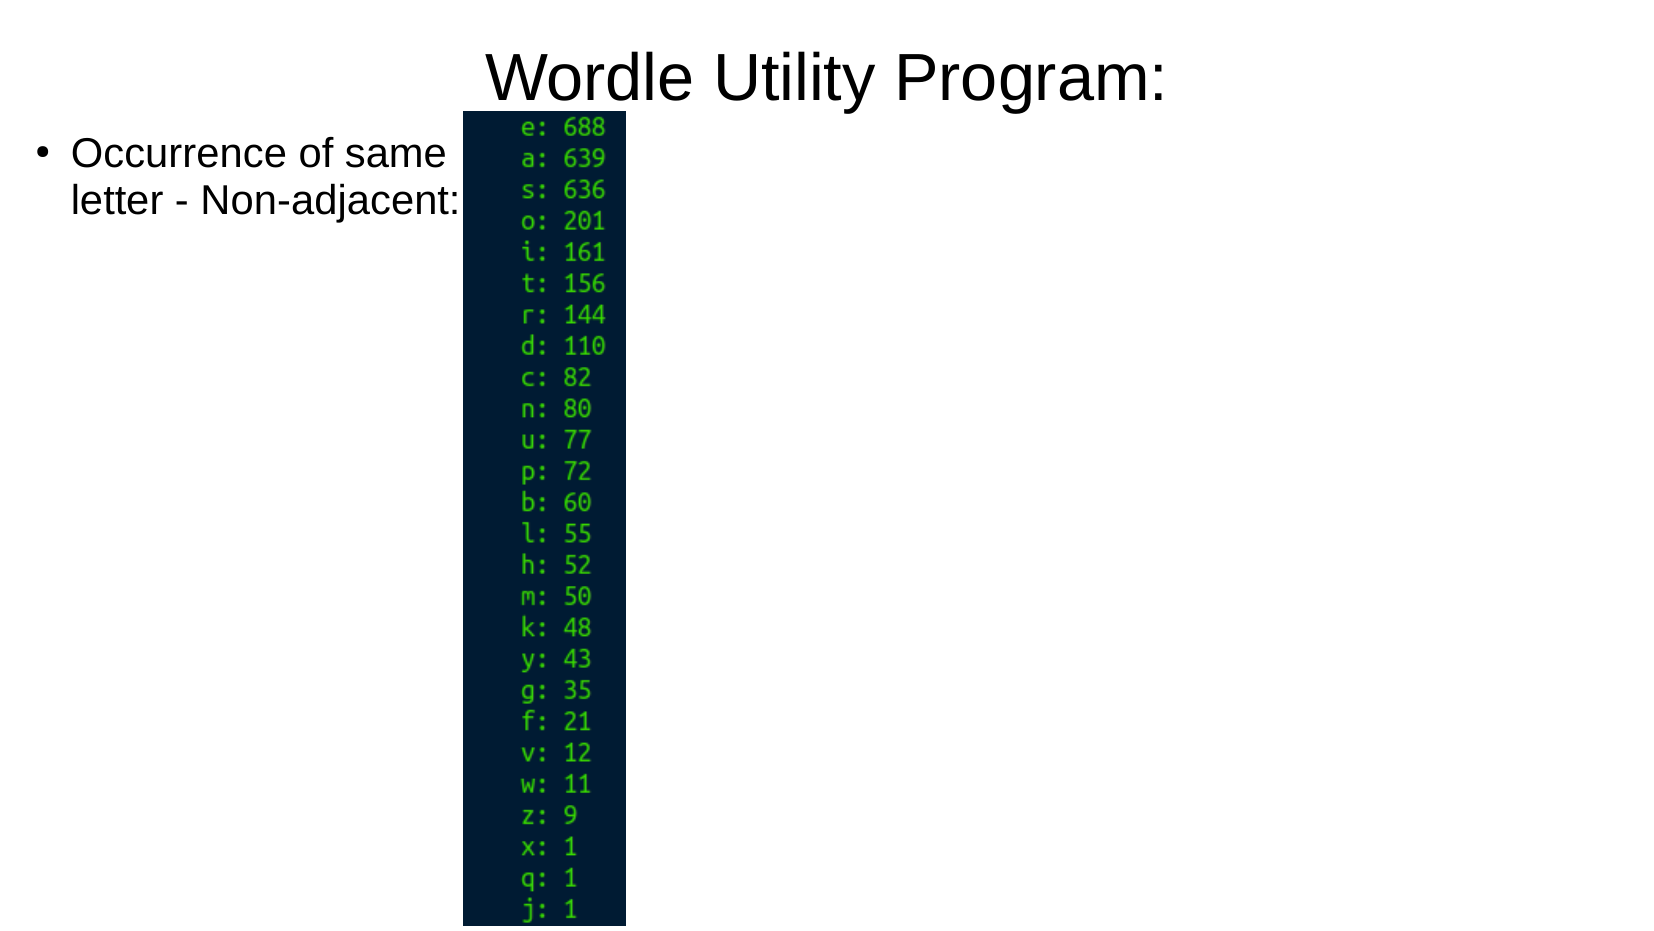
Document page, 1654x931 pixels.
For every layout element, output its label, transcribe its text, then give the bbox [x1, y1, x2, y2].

title Wordle Utility Program: [82, 37, 1571, 119]
picture [463, 111, 626, 926]
subtitle Occurrence of same letter - Non-adjacent: [35, 129, 463, 223]
